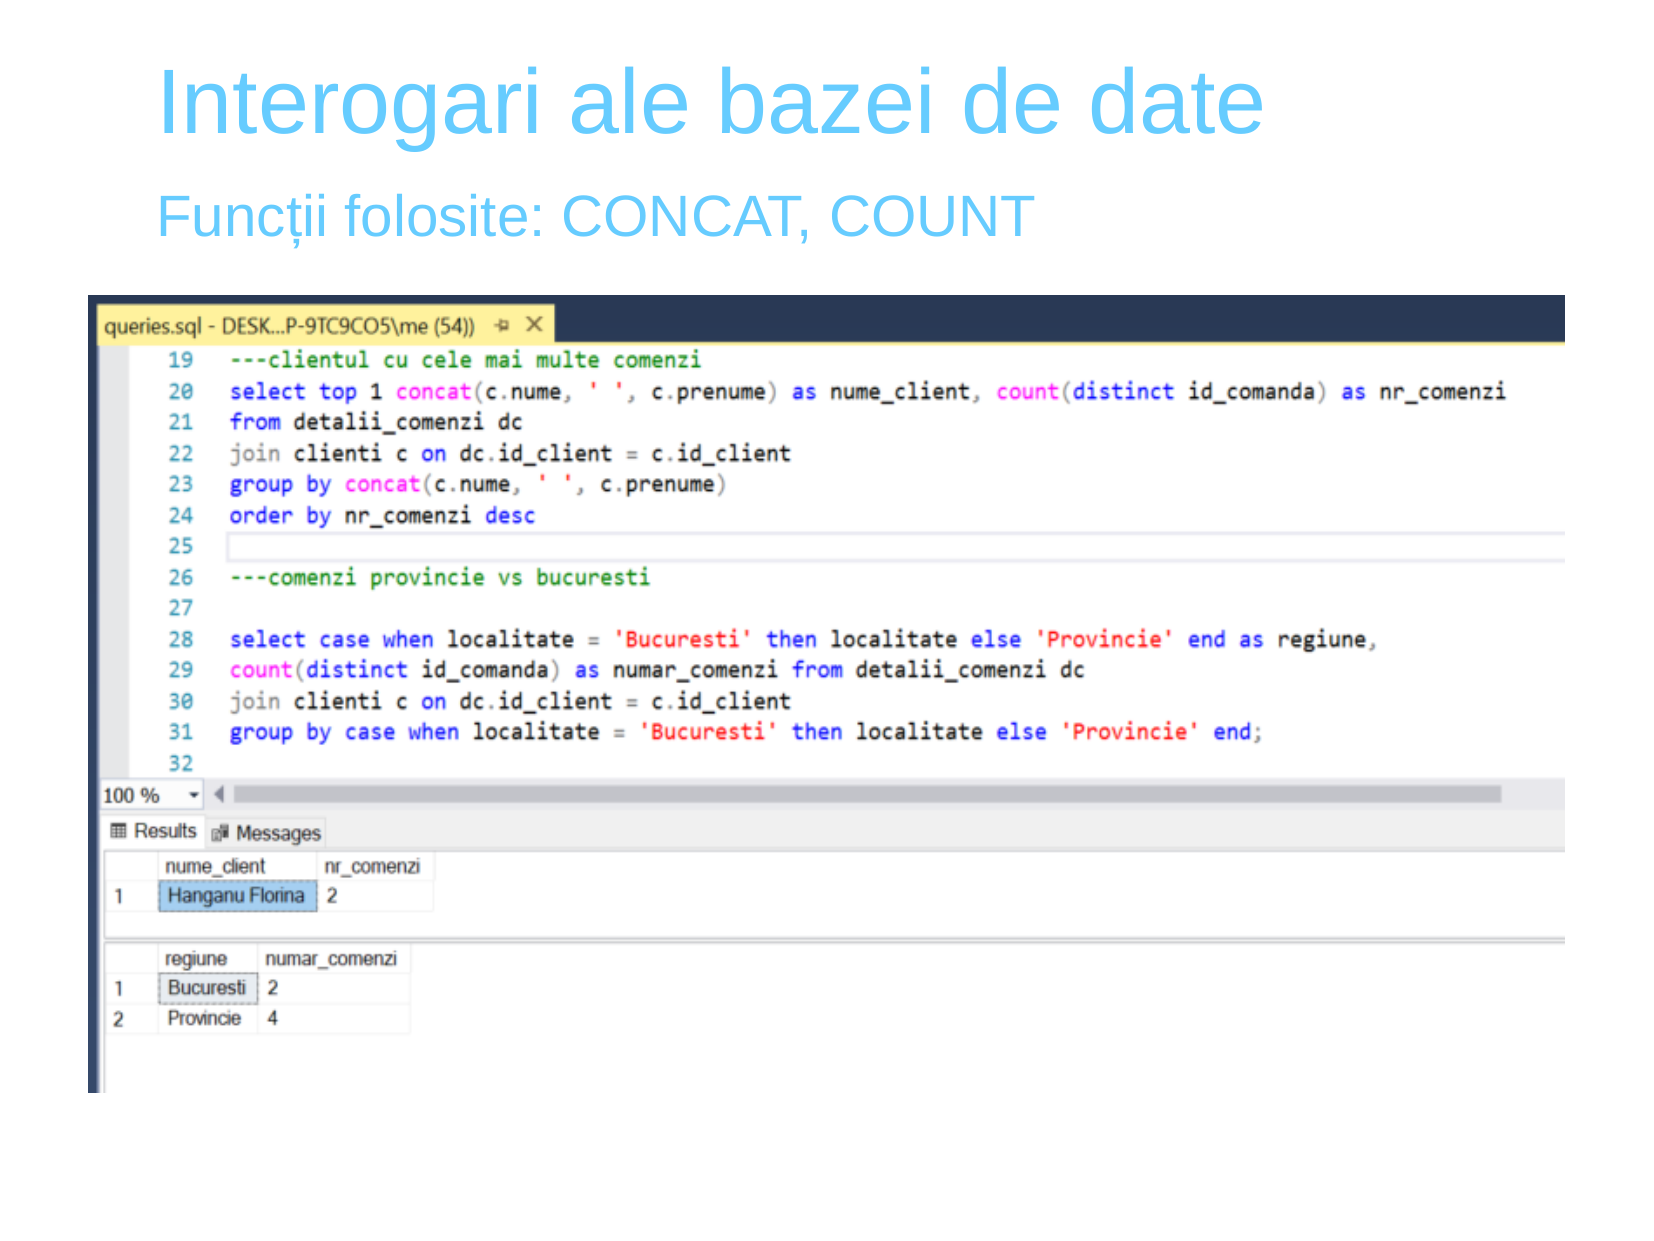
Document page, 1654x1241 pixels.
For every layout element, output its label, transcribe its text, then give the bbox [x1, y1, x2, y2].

title Interogari ale bazei de date Funcții folosite: CONCAT, COUNT [82, 49, 1571, 257]
picture [88, 295, 1565, 1093]
